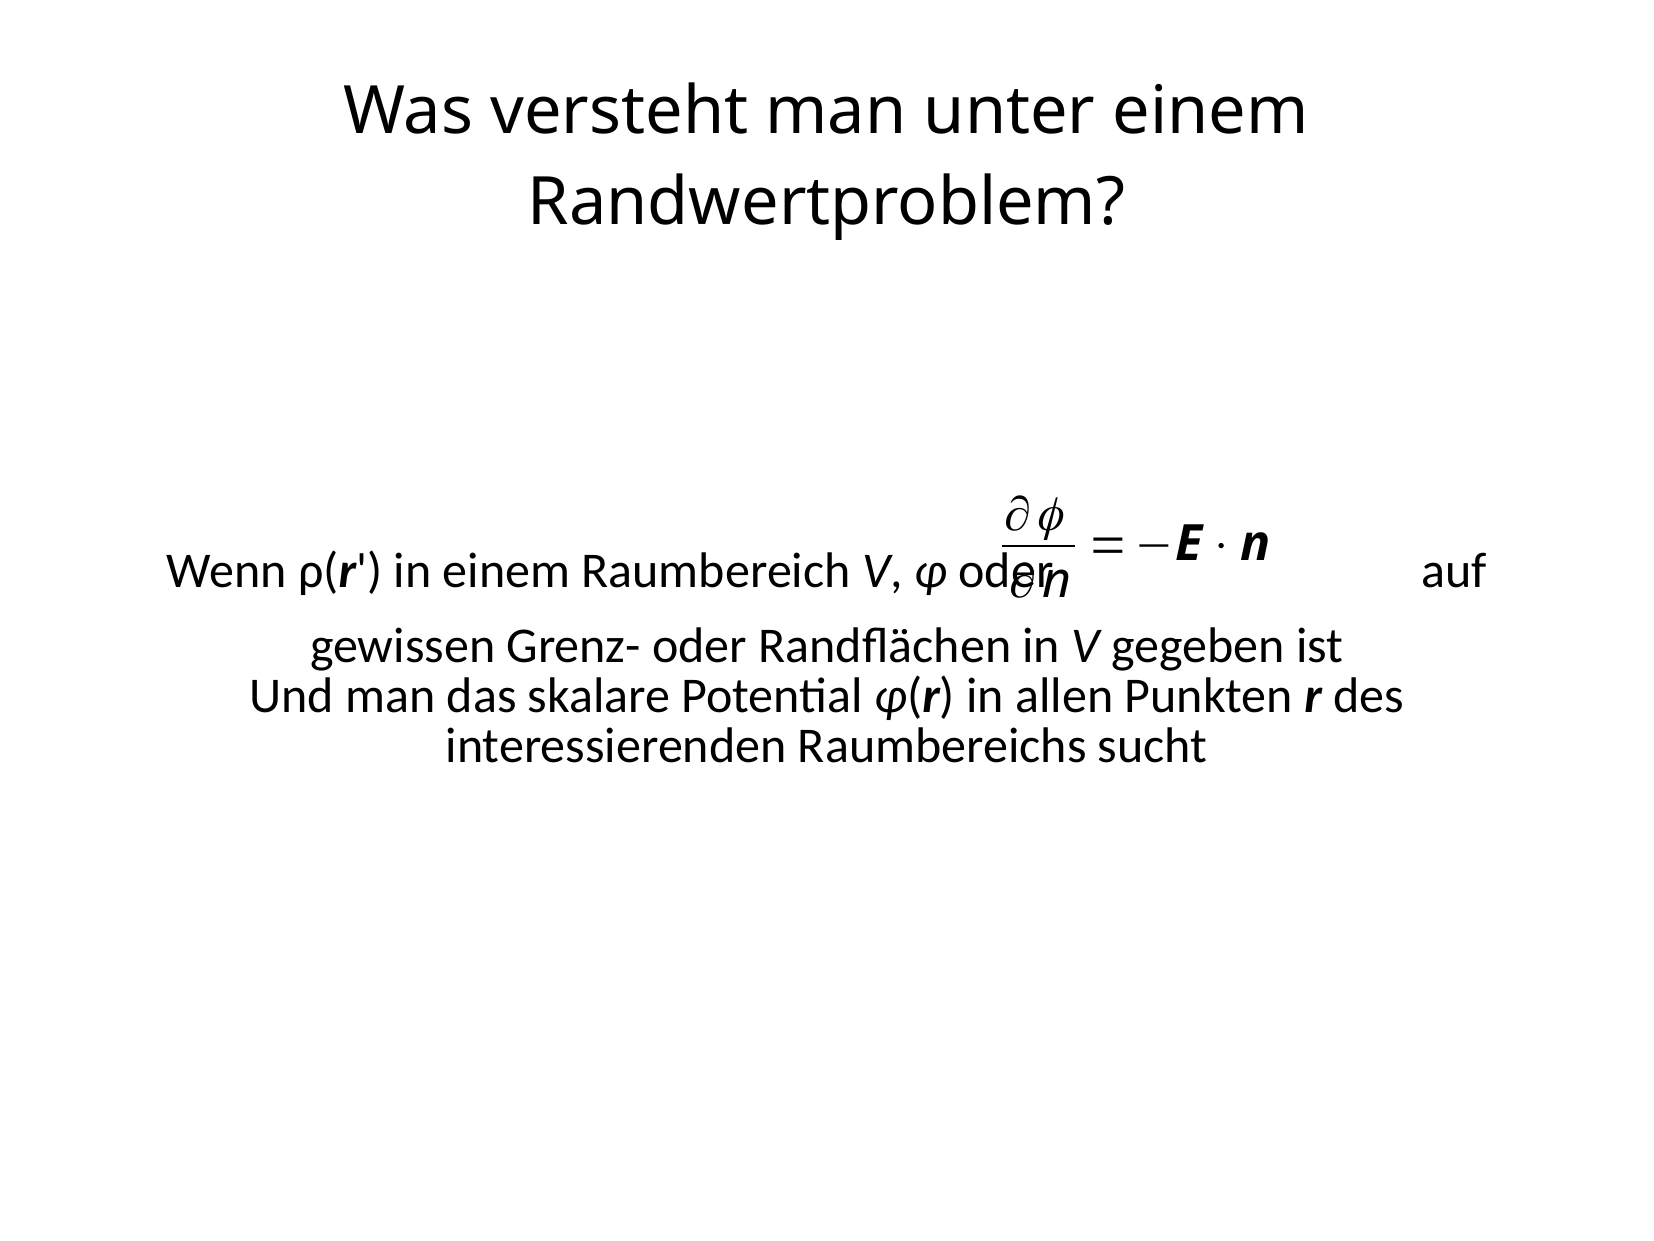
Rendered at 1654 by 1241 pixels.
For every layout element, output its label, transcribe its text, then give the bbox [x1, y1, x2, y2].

chart [993, 493, 1274, 612]
subtitle Wenn ρ(r') in einem Raumbereich V, φ oder auf gewissen Grenz- oder Randflächen in V gegeben ist Und man das skalare Potential φ(r) in allen Punkten r des interessierenden Raumbereichs sucht [82, 290, 1571, 1010]
title Was versteht man unter einem Randwertproblem? [82, 49, 1571, 257]
